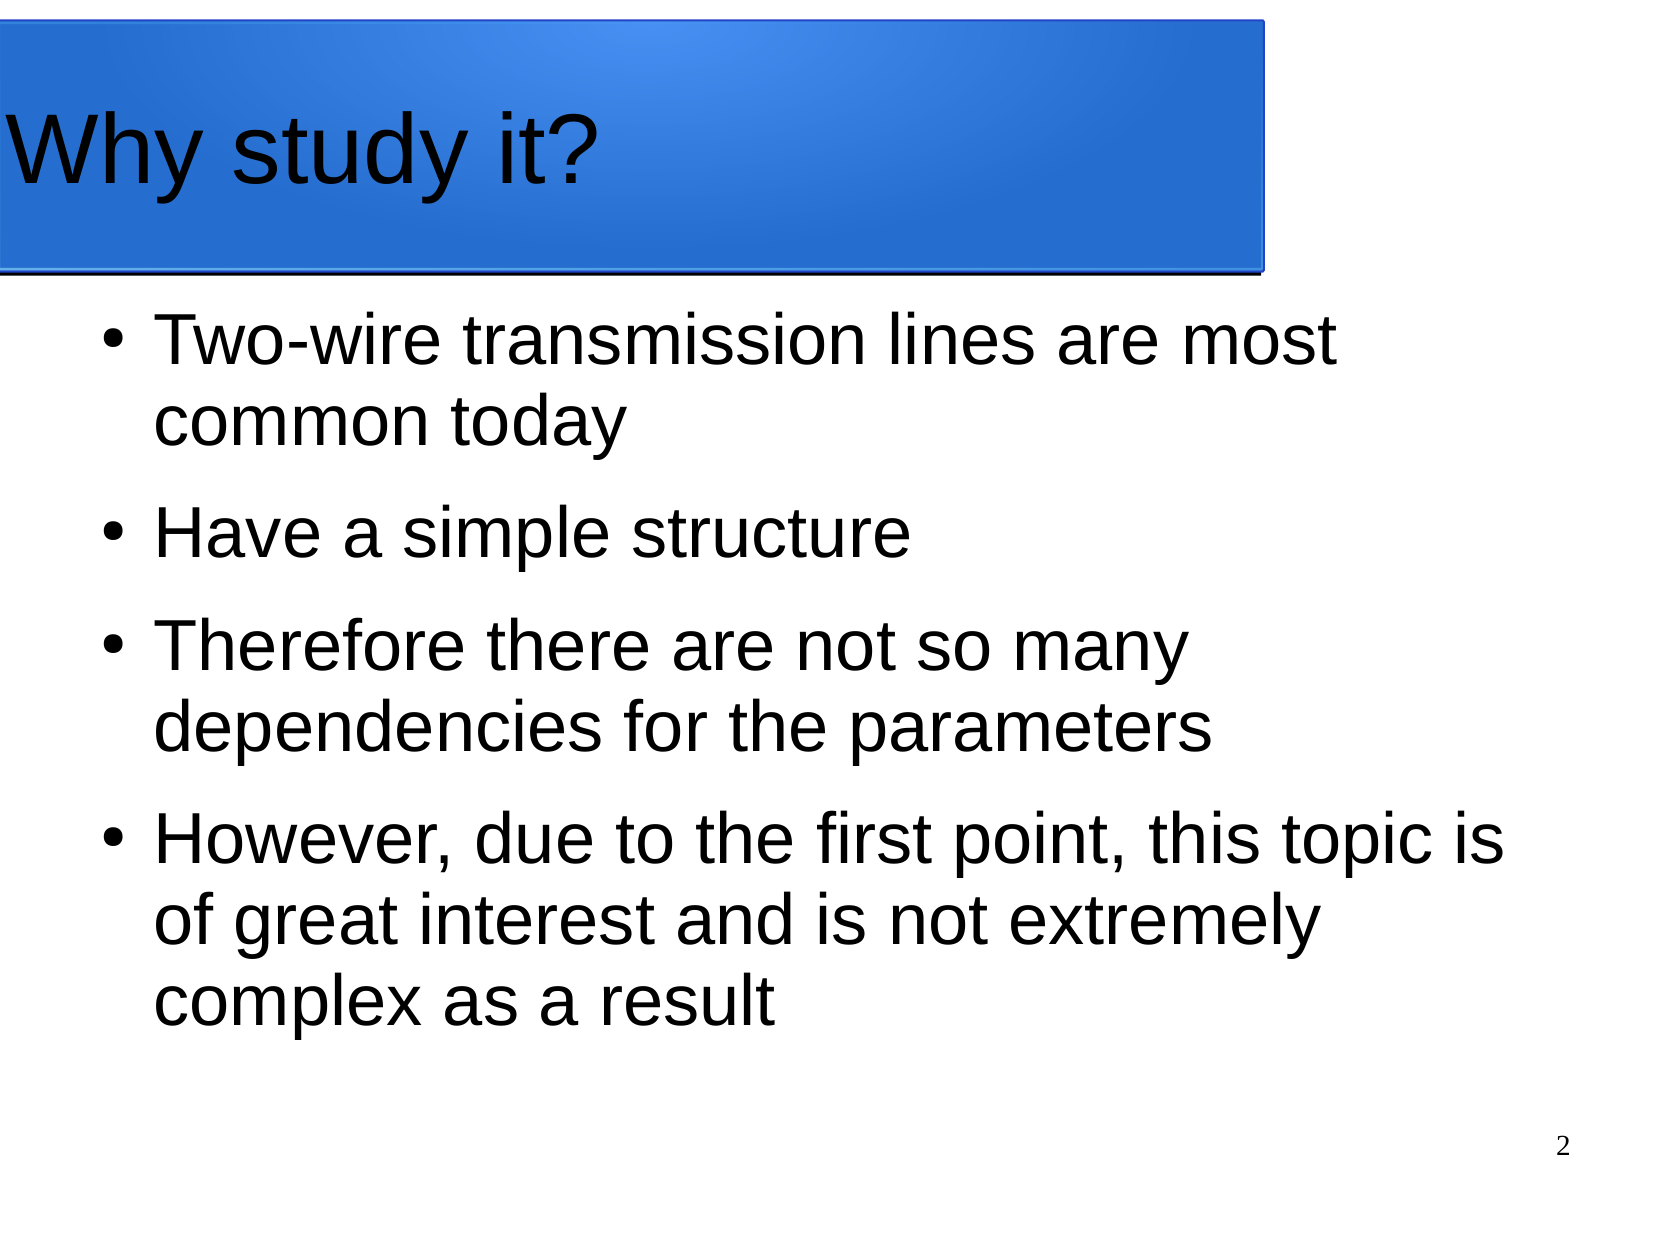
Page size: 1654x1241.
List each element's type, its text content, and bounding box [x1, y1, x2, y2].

list Two-wire transmission lines are most common today Have a simple structure Therefore there are not so many dependencies for the parameters However, due to the first point, this topic is of great interest and is not extremely complex as a result [82, 299, 1571, 1170]
title Why study it? [5, 47, 1264, 252]
